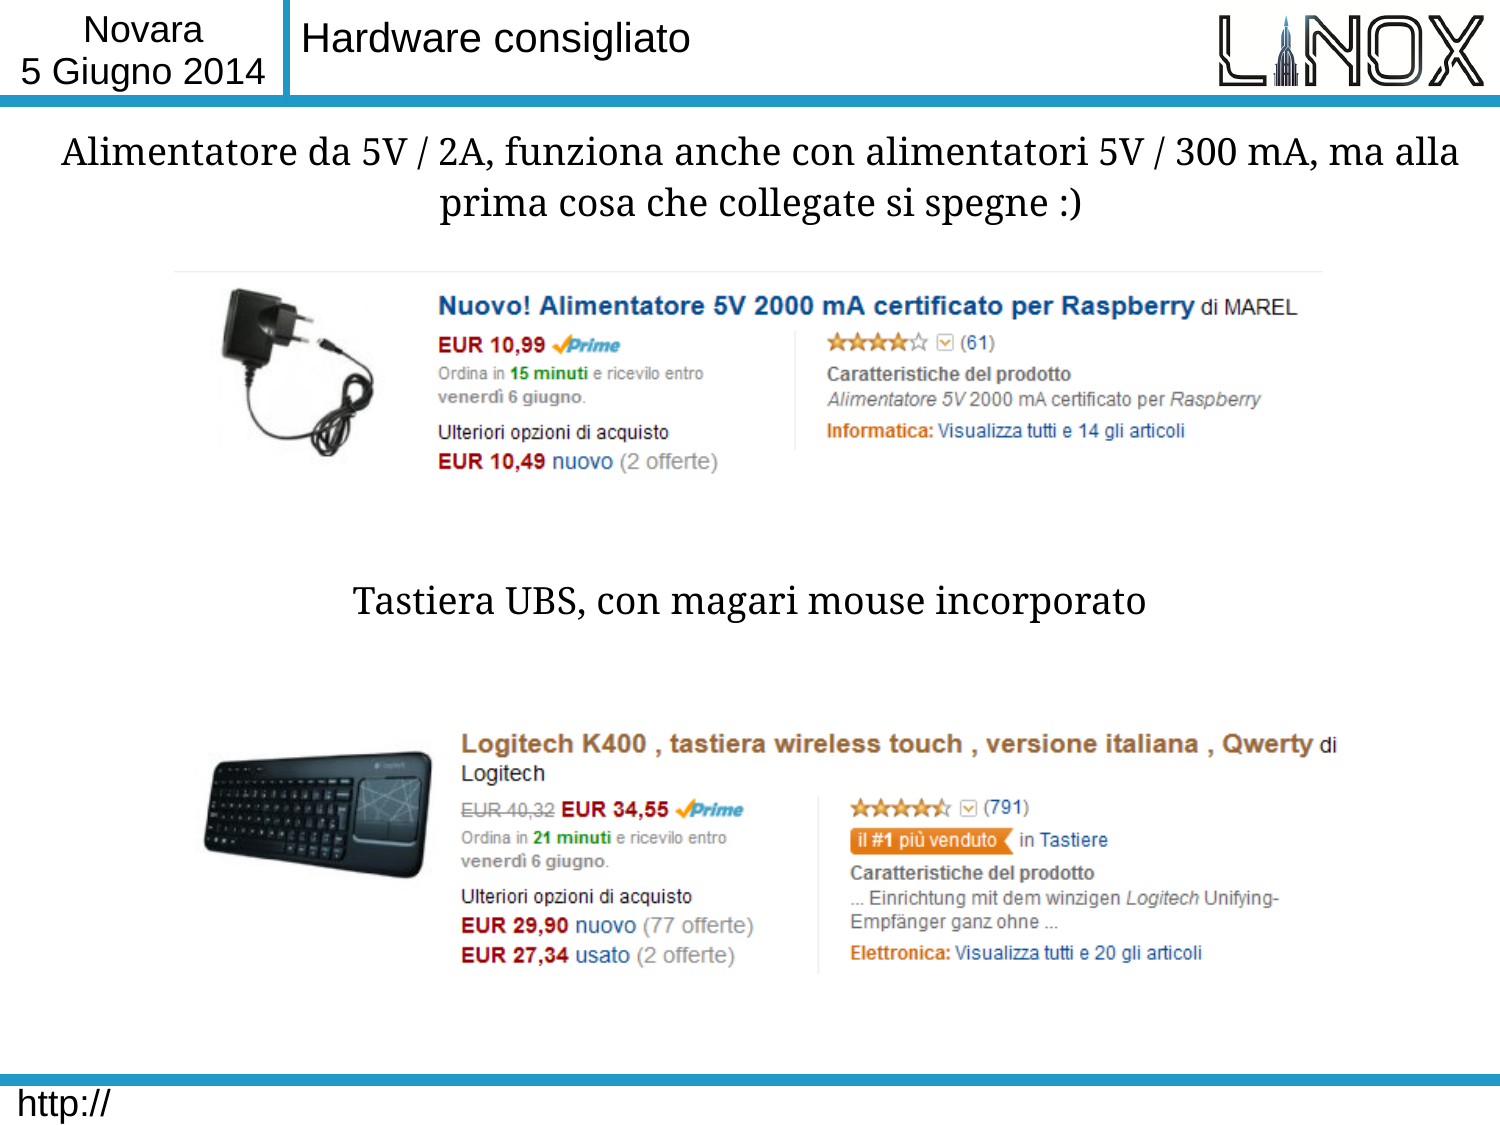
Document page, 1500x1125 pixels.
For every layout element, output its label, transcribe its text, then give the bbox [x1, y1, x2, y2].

list Hardware consigliato [286, 7, 1312, 83]
picture [174, 271, 1323, 496]
picture [186, 720, 1359, 985]
picture [0, 0, 1500, 107]
text_box Alimentatore da 5V / 2A, funziona anche con alimentatori 5V / 300 mA, ma alla prima cosa che collegate si spegne :) [34, 118, 1489, 219]
text_box Tastiera UBS, con magari mouse incorporato [23, 566, 1477, 625]
picture [0, 1074, 1500, 1086]
